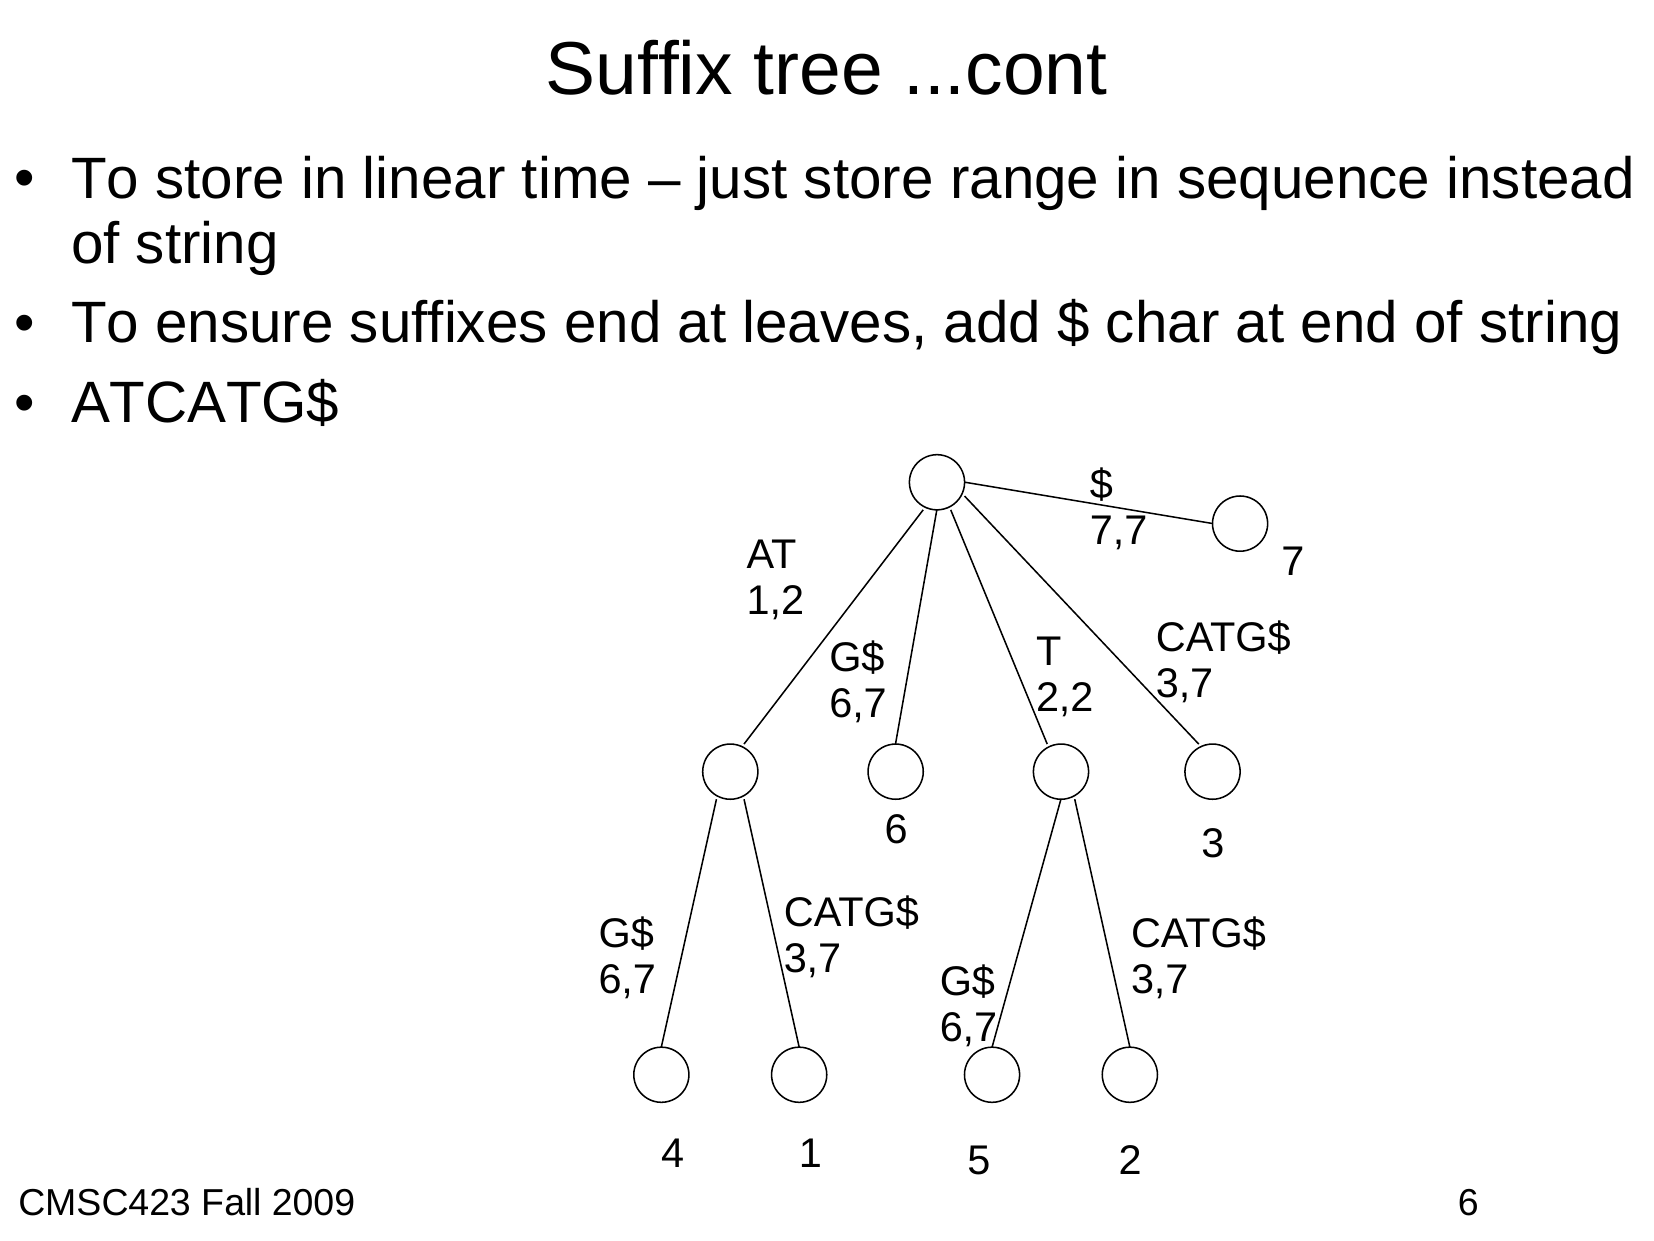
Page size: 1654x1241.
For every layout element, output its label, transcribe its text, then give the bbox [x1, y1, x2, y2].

text_box 5 [952, 1129, 1006, 1192]
list To store in linear time – just store range in sequence instead of string To ensure suffixes end at leaves, add $ char at end of string ATCATG$ [0, 137, 1654, 1241]
text_box G$ 6,7 [924, 950, 1013, 1059]
title Suffix tree ...cont [0, 10, 1654, 127]
text_box 3 [1186, 812, 1240, 875]
text_box T 2,2 [1021, 620, 1109, 728]
text_box CATG$ 3,7 [1116, 902, 1282, 1011]
text_box G$ 6,7 [583, 902, 672, 1011]
text_box 1 [784, 1122, 837, 1185]
text_box CATG$ 3,7 [1141, 606, 1306, 715]
text_box 2 [1104, 1129, 1157, 1192]
text_box AT 1,2 [731, 522, 820, 631]
text_box 6 [869, 798, 923, 861]
text_box $ 7,7 [1075, 453, 1163, 562]
text_box CATG$ 3,7 [769, 881, 934, 990]
text_box 7 [1266, 530, 1320, 592]
text_box 4 [646, 1122, 700, 1185]
text_box G$ 6,7 [814, 626, 902, 735]
